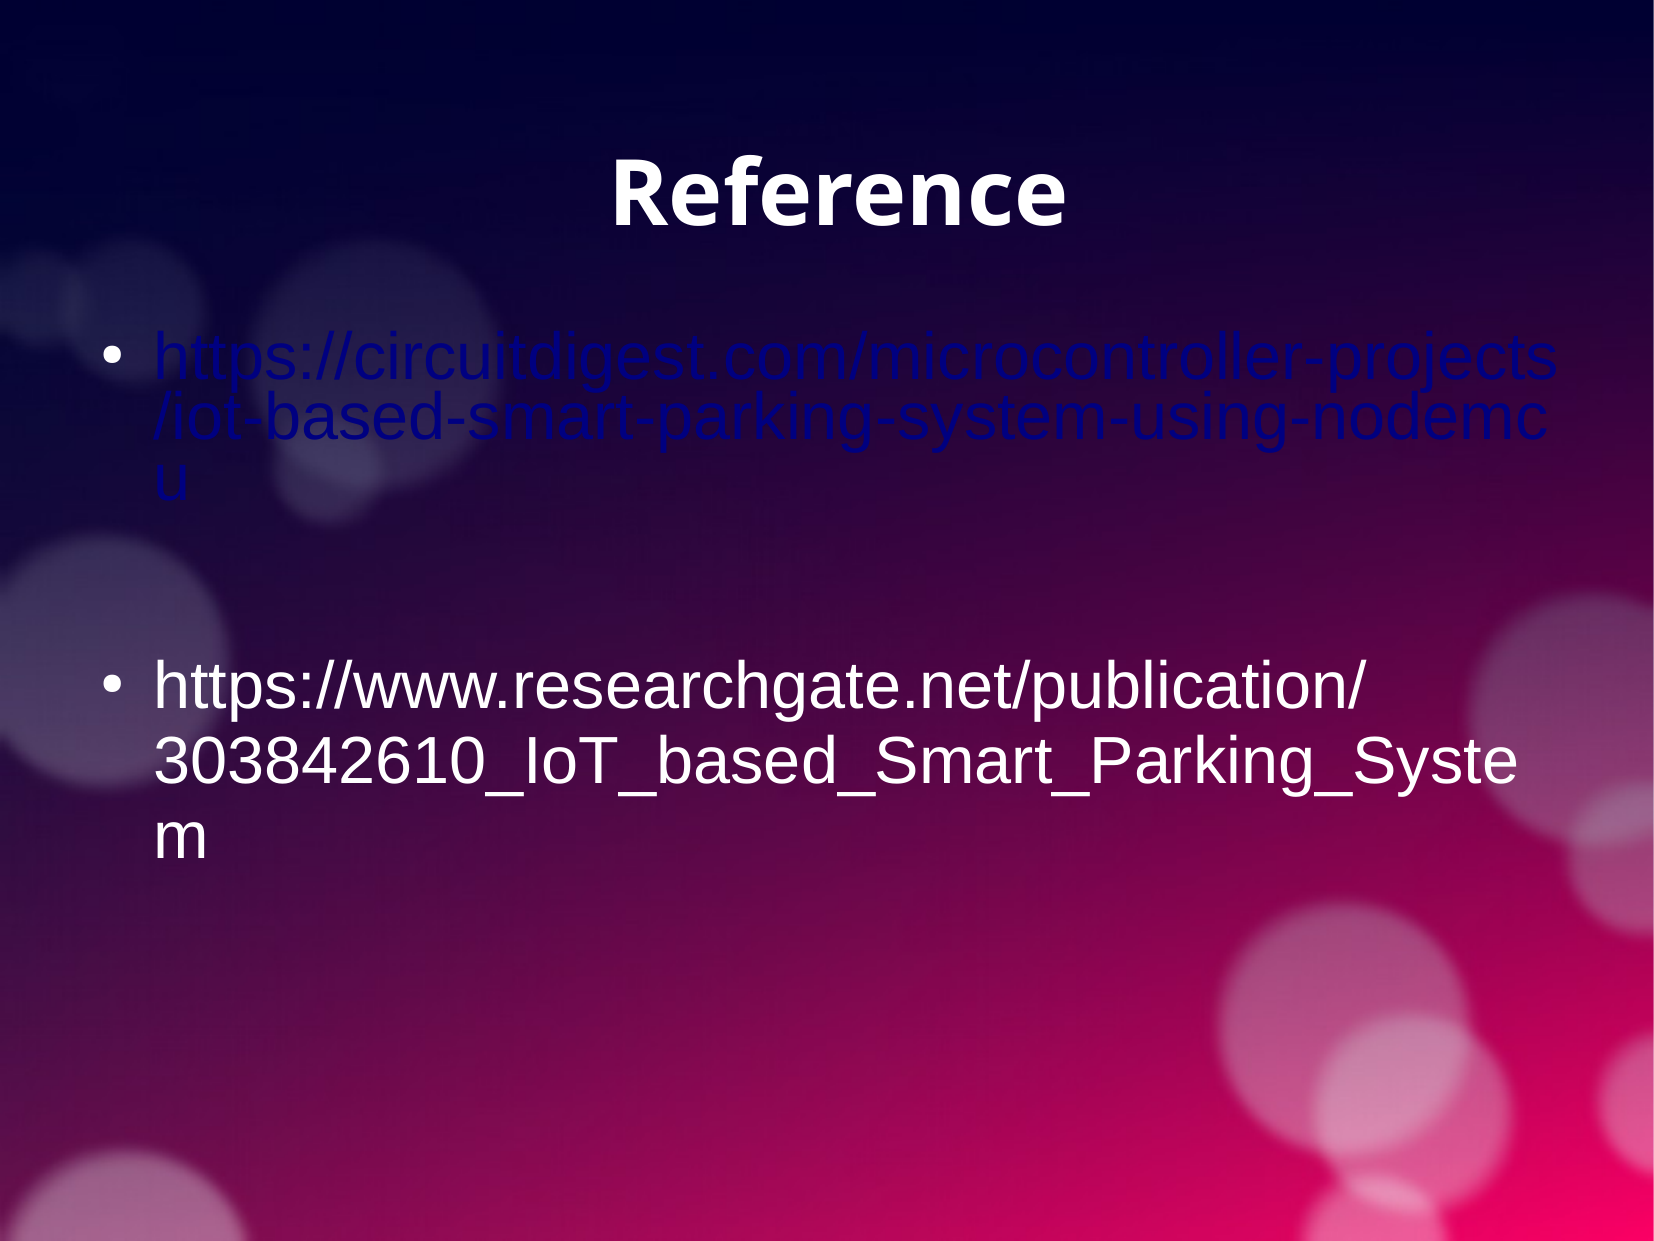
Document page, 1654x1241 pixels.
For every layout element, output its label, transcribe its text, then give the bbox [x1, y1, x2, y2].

picture [0, 0, 1654, 1241]
title Reference [94, 88, 1583, 296]
list https://circuitdigest.com/microcontroller-projects/iot-based-smart-parking-system-using-nodemcu https://www.researchgate.net/publication/303842610_IoT_based_Smart_Parking_System [82, 318, 1571, 1010]
